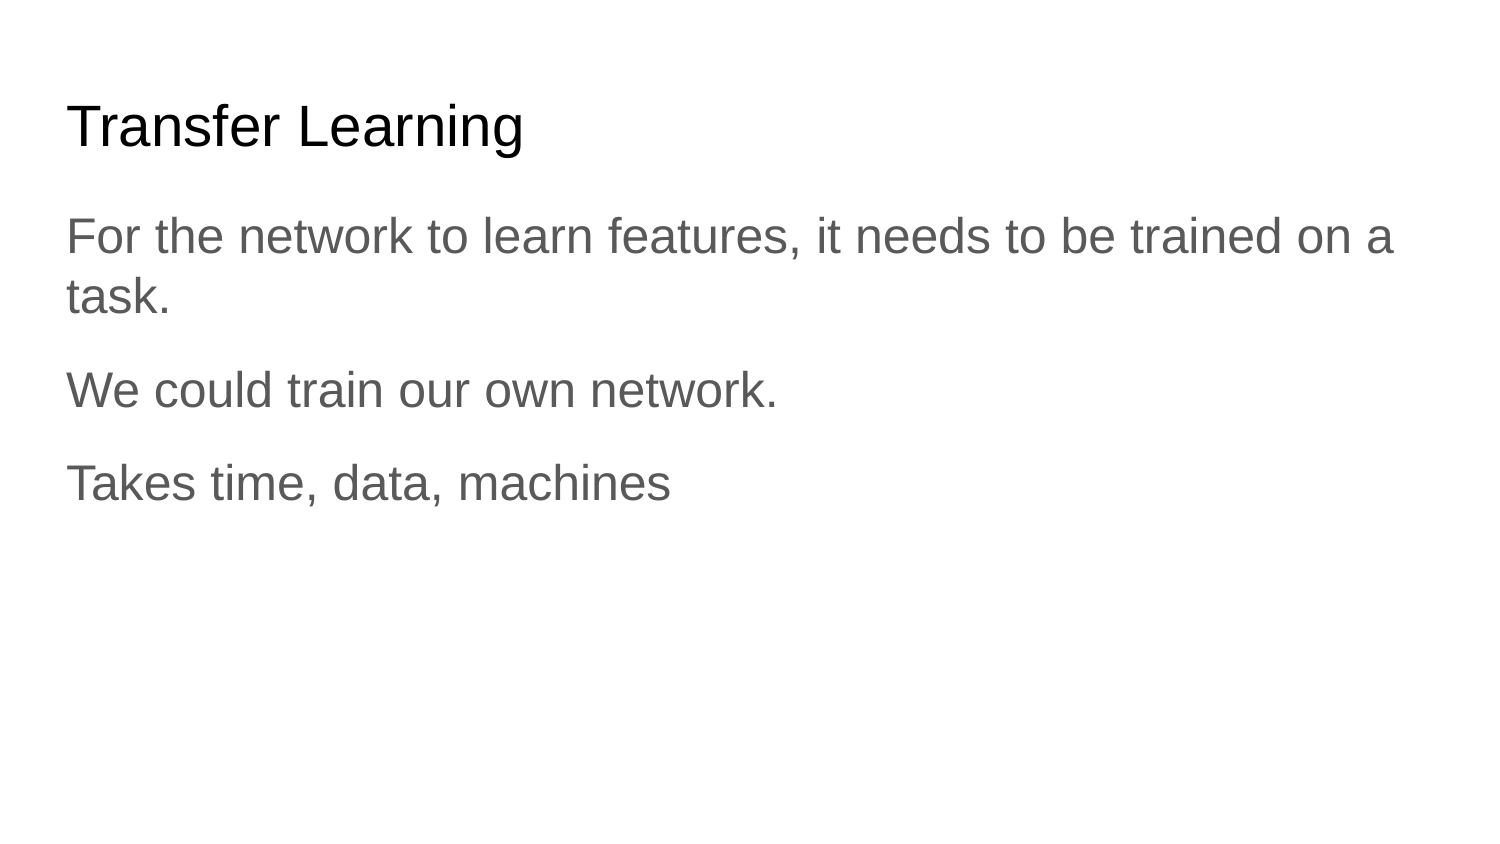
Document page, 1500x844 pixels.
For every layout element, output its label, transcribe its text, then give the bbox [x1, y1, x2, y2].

title Transfer Learning [51, 72, 1449, 167]
list For the network to learn features, it needs to be trained on a task. We could train our own network. Takes time, data, machines [51, 189, 1449, 750]
